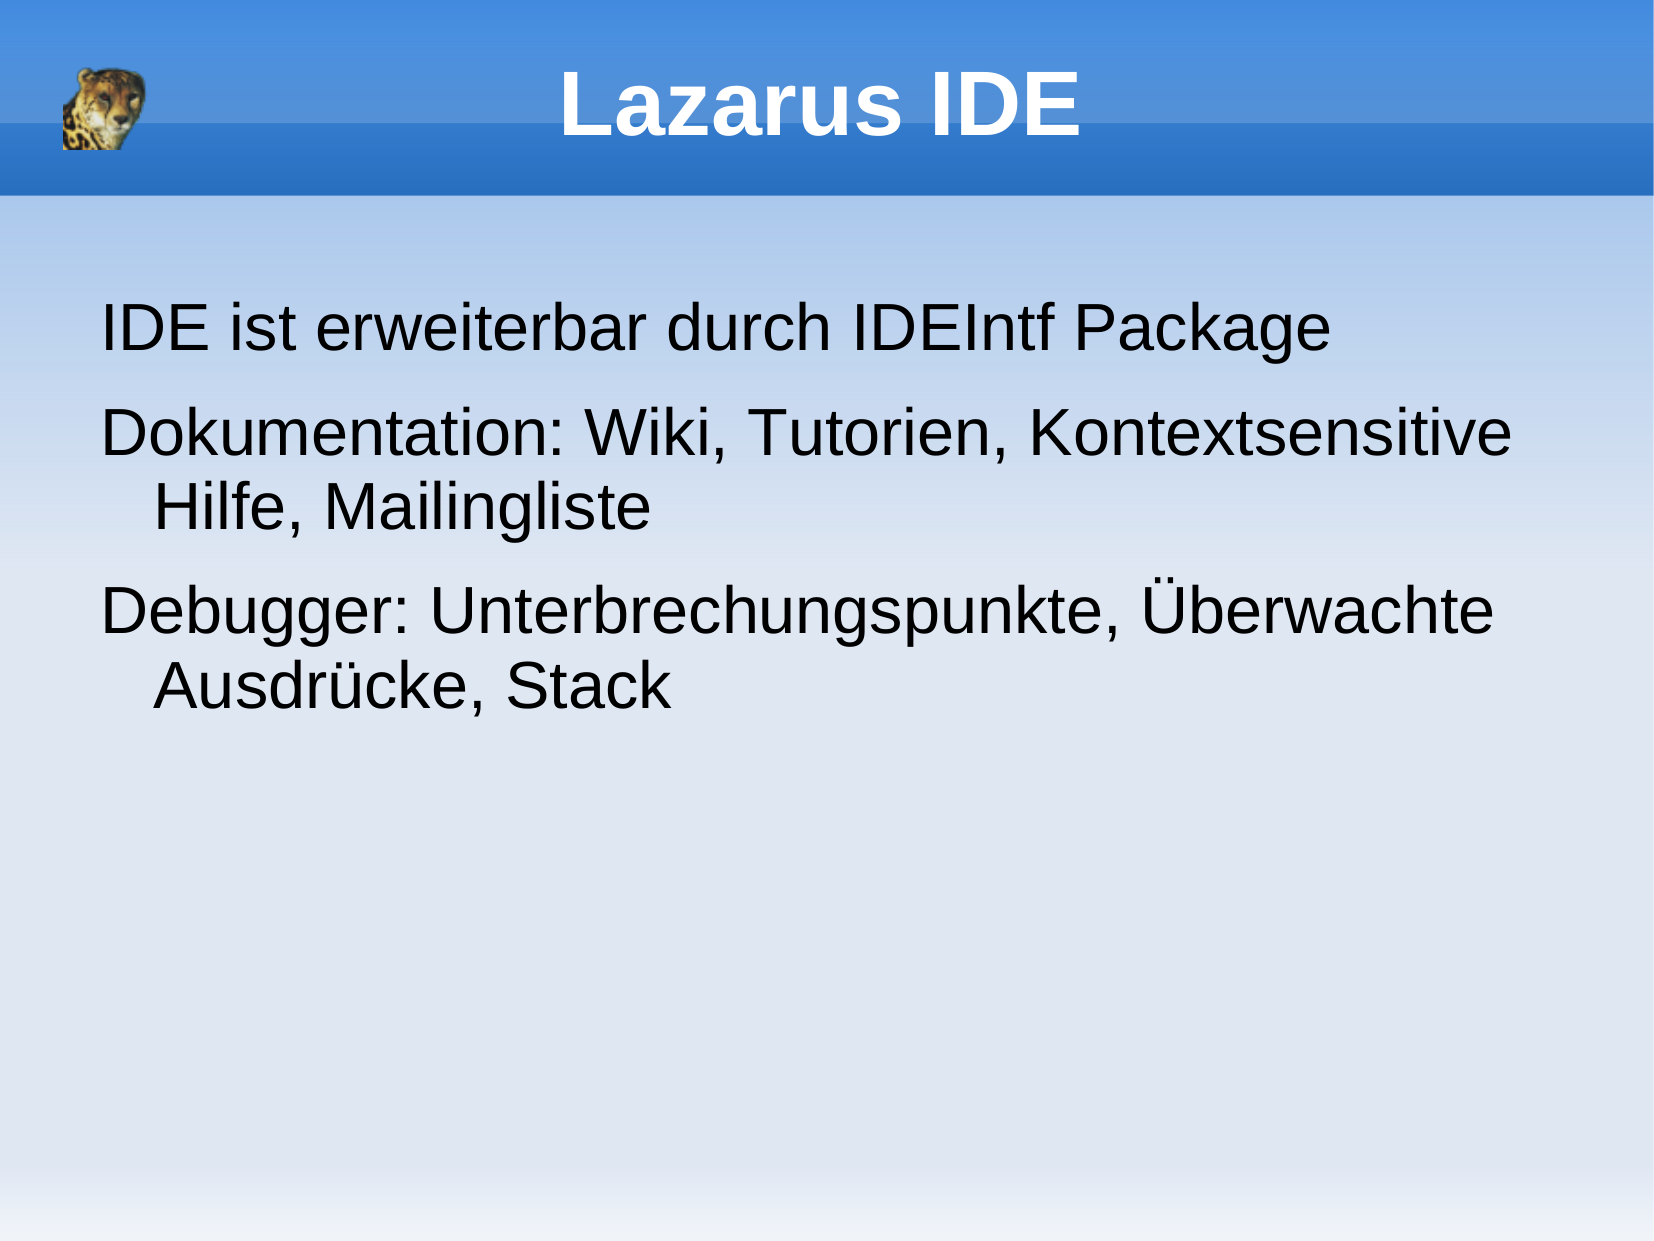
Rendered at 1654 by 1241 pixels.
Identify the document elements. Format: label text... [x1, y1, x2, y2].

picture [0, 0, 1654, 1241]
title Lazarus IDE [76, 7, 1565, 200]
list IDE ist erweiterbar durch IDEIntf Package Dokumentation: Wiki, Tutorien, Kontextsensitive Hilfe, Mailingliste Debugger: Unterbrechungspunkte, Überwachte Ausdrücke, Stack [82, 290, 1571, 1094]
